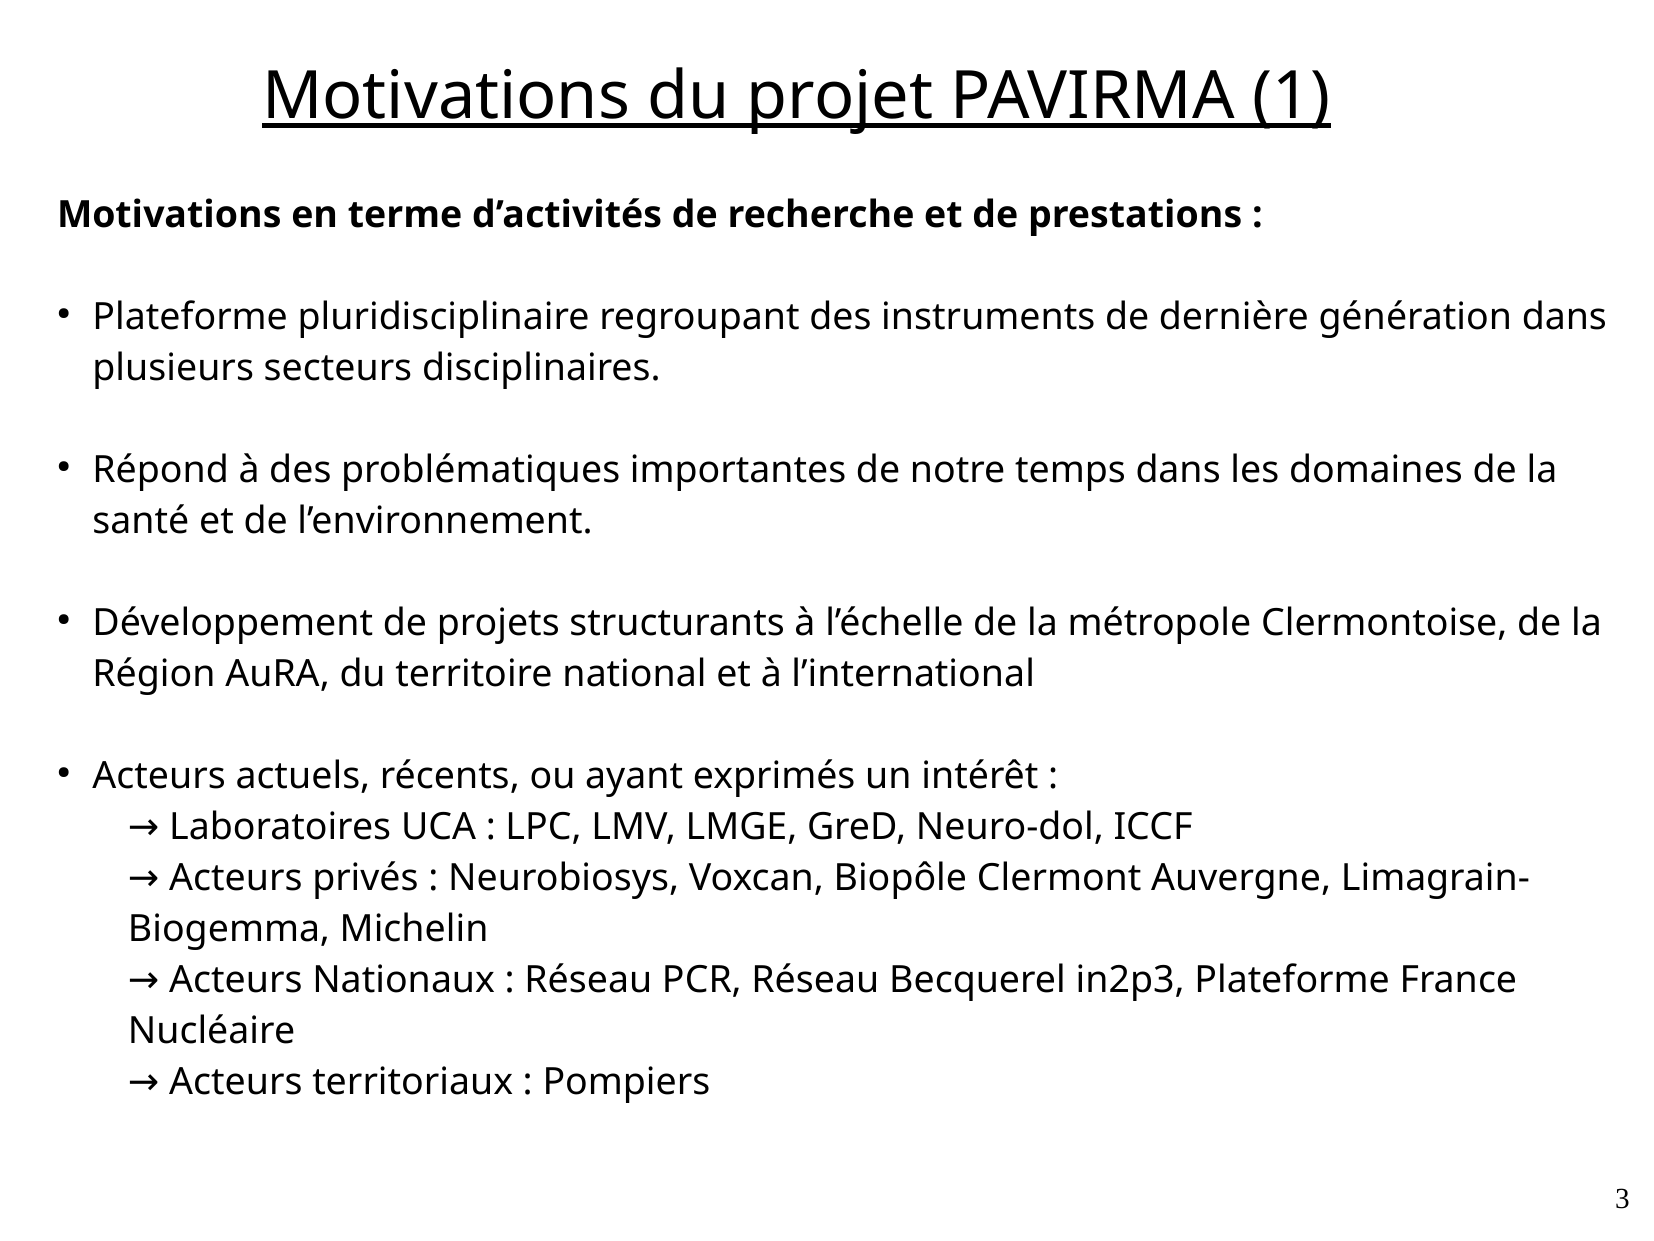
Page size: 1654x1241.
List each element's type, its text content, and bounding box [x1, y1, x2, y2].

text_box Motivations en terme d’activités de recherche et de prestations : Plateforme pluridisciplinaire regroupant des instruments de dernière génération dans plusieurs secteurs disciplinaires. Répond à des problématiques importantes de notre temps dans les domaines de la santé et de l’environnement. Développement de projets structurants à l’échelle de la métropole Clermontoise, de la Région AuRA, du territoire national et à l’international Acteurs actuels, récents, ou ayant exprimés un intérêt : → Laboratoires UCA : LPC, LMV, LMGE, GreD, Neuro-dol, ICCF → Acteurs privés : Neurobiosys, Voxcan, Biopôle Clermont Auvergne, Limagrain-Biogemma, Michelin → Acteurs Nationaux : Réseau PCR, Réseau Becquerel in2p3, Plateforme France Nucléaire → Acteurs territoriaux : Pompiers [42, 180, 1648, 1216]
text_box Motivations du projet PAVIRMA (1) [97, 43, 1496, 142]
